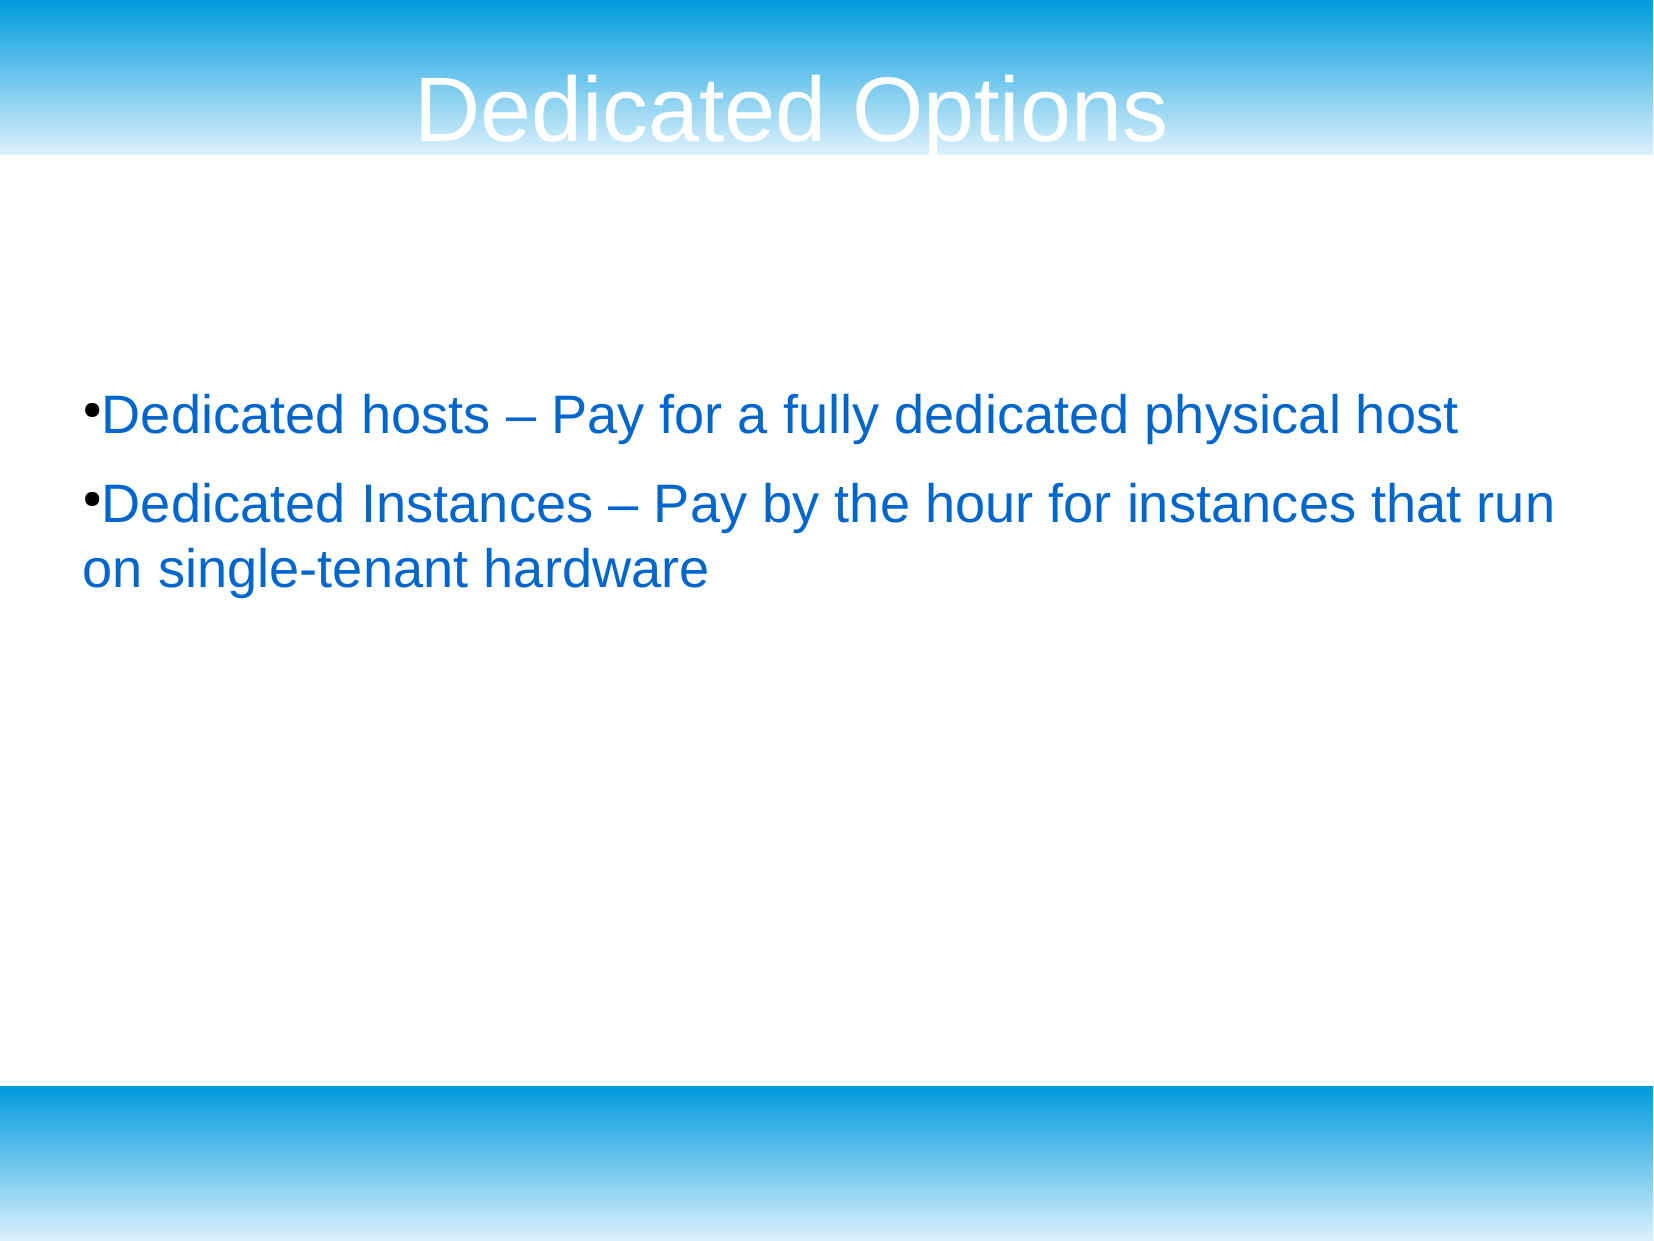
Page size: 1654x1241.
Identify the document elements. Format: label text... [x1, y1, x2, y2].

list Dedicated hosts – Pay for a fully dedicated physical host Dedicated Instances – Pay by the hour for instances that run on single-tenant hardware [82, 290, 1571, 1010]
title Dedicated Options [82, 49, 1571, 155]
